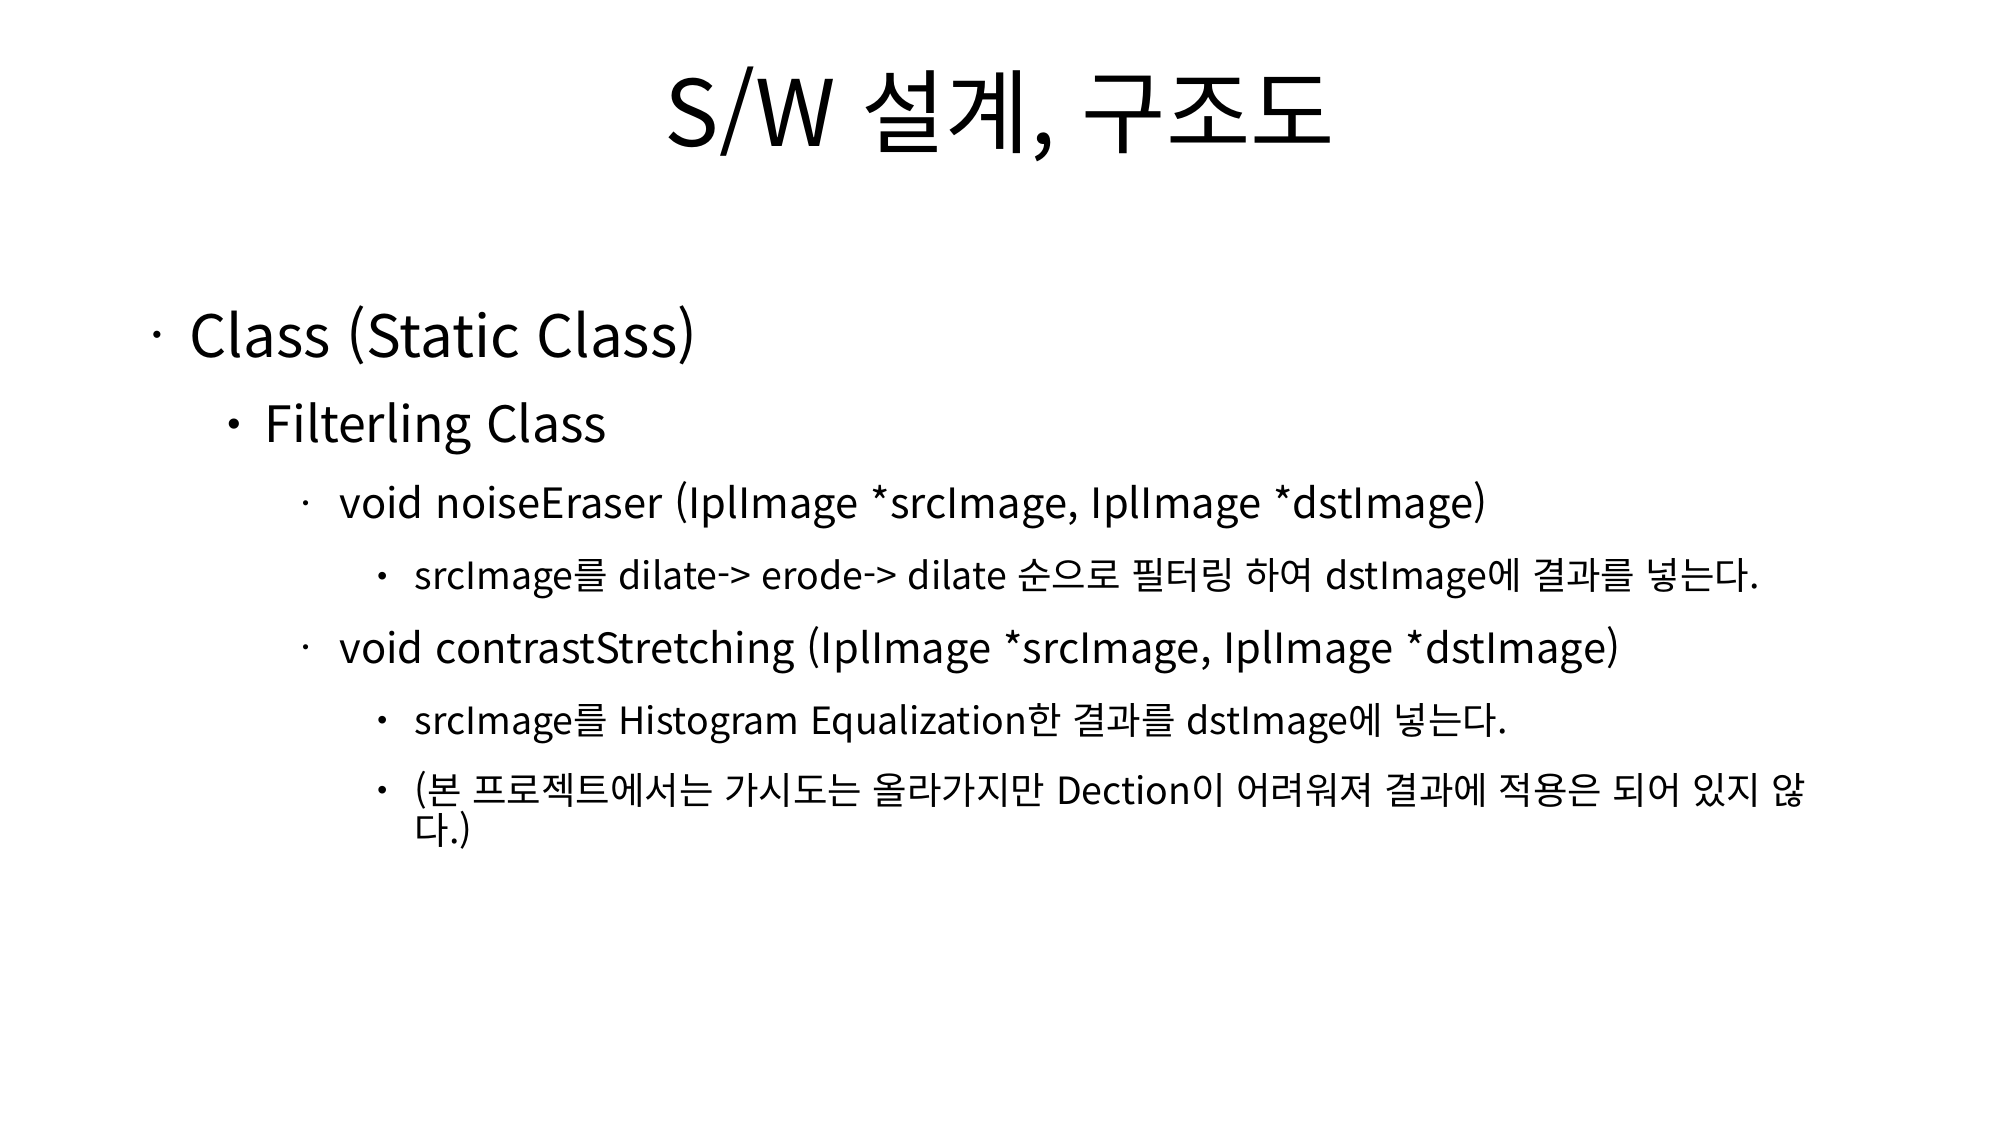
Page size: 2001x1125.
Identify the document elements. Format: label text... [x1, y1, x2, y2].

list Class (Static Class) Filterling Class void noiseEraser (IplImage *srcImage, IplImage *dstImage) srcImage를 dilate-> erode-> dilate 순으로 필터링 하여 dstImage에 결과를 넣는다. void contrastStretching (IplImage *srcImage, IplImage *dstImage) srcImage를 Histogram Equalization한 결과를 dstImage에 넣는다. (본 프로젝트에서는 가시도는 올라가지만 Dection이 어려워져 결과에 적용은 되어 있지 않다.) [137, 299, 1863, 1014]
title S/W 설계, 구조도 [137, 59, 1863, 278]
